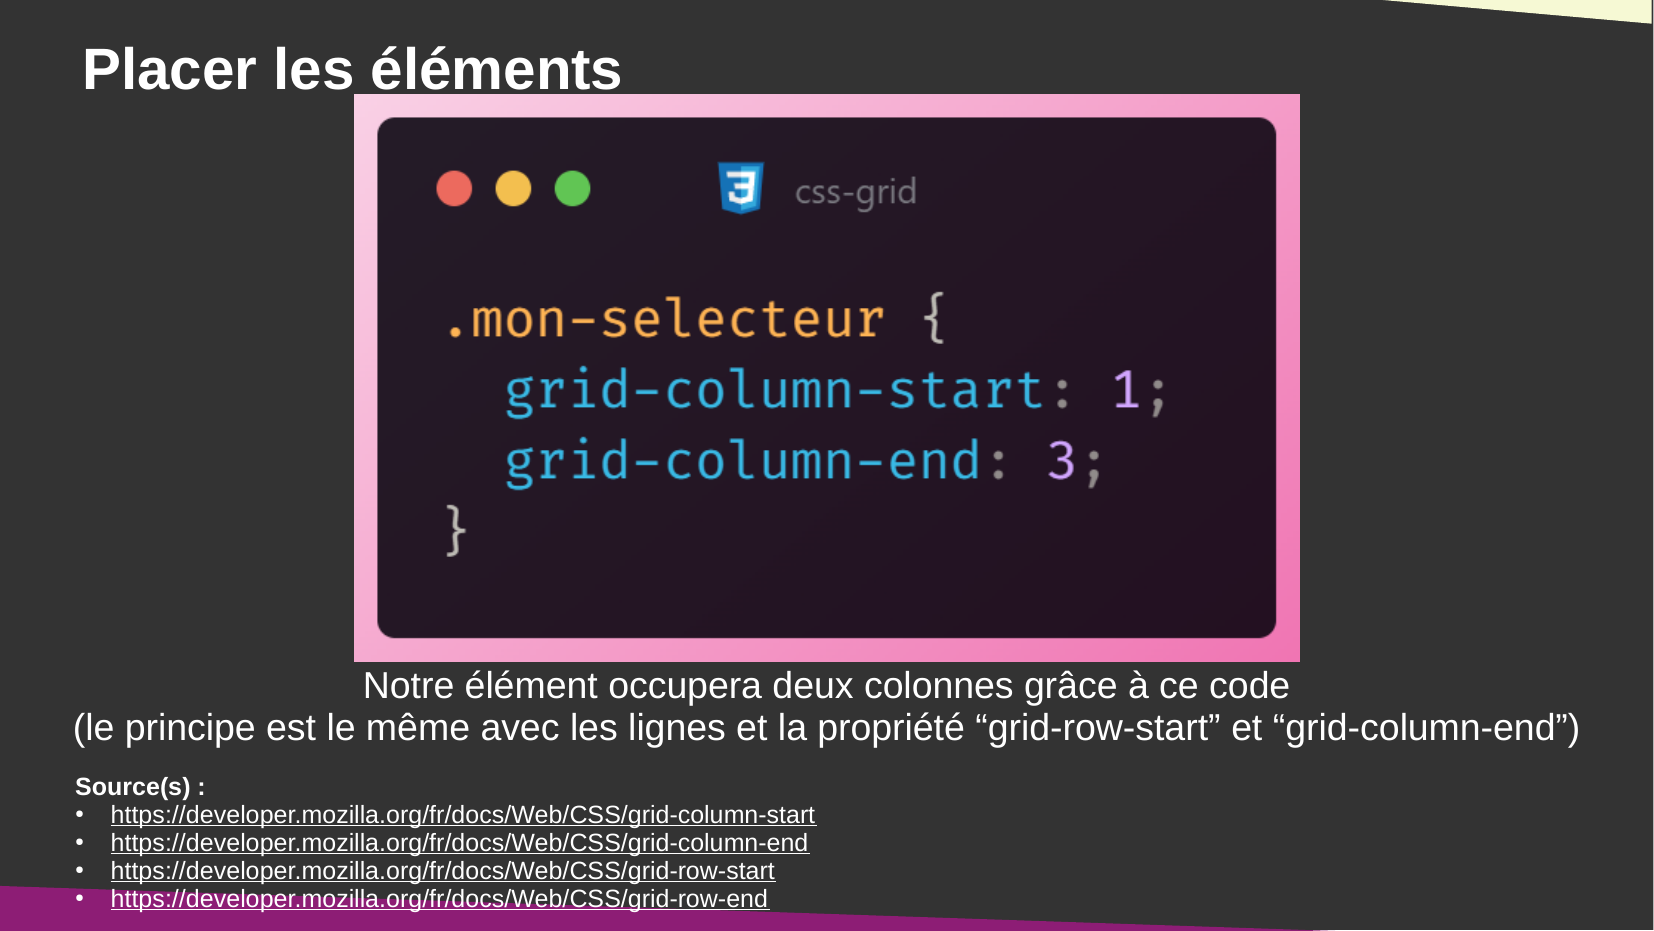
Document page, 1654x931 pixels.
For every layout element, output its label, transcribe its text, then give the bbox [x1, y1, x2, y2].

text_box Notre élément occupera deux colonnes grâce à ce code (le principe est le même avec les lignes et la propriété “grid-row-start” et “grid-column-end”) [12, 657, 1641, 799]
text_box Source(s) : https://developer.mozilla.org/fr/docs/Web/CSS/grid-column-start https://developer.mozilla.org/fr/docs/Web/CSS/grid-column-end https://developer.mozilla.org/fr/docs/Web/CSS/grid-row-start https://developer.mozilla.org/fr/docs/Web/CSS/grid-row-end [60, 765, 1546, 920]
text_box [1382, 0, 1652, 24]
title Placer les éléments [82, 37, 1571, 122]
picture [354, 94, 1300, 662]
text_box [0, 885, 1336, 931]
